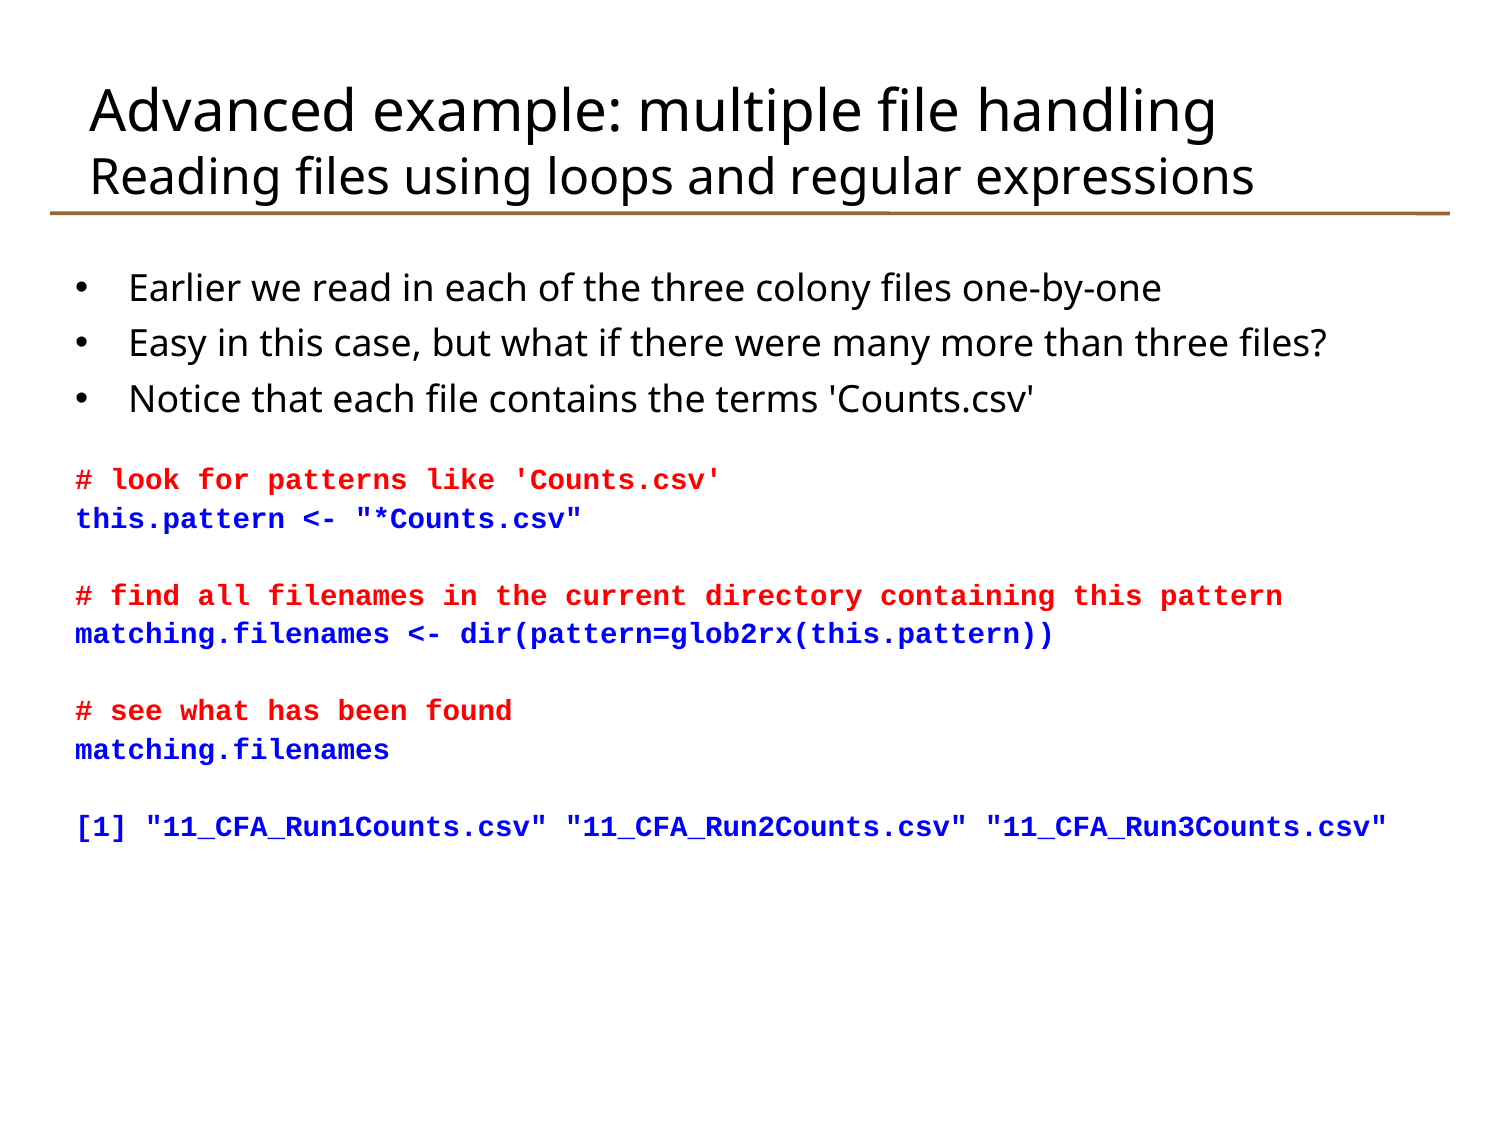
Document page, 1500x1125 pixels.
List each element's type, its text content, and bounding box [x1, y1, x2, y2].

text_box Advanced example: multiple file handling Reading files using loops and regular expressions [75, 44, 1425, 233]
text_box Earlier we read in each of the three colony files one-by-one Easy in this case, but what if there were many more than three files? Notice that each file contains the terms 'Counts.csv' # look for patterns like 'Counts.csv' this.pattern <- "*Counts.csv" # find all filenames in the current directory containing this pattern matching.filenames <- dir(pattern=glob2rx(this.pattern)) # see what has been found matching.filenames [1] "11_CFA_Run1Counts.csv" "11_CFA_Run2Counts.csv" "11_CFA_Run3Counts.csv" [75, 263, 1425, 1006]
